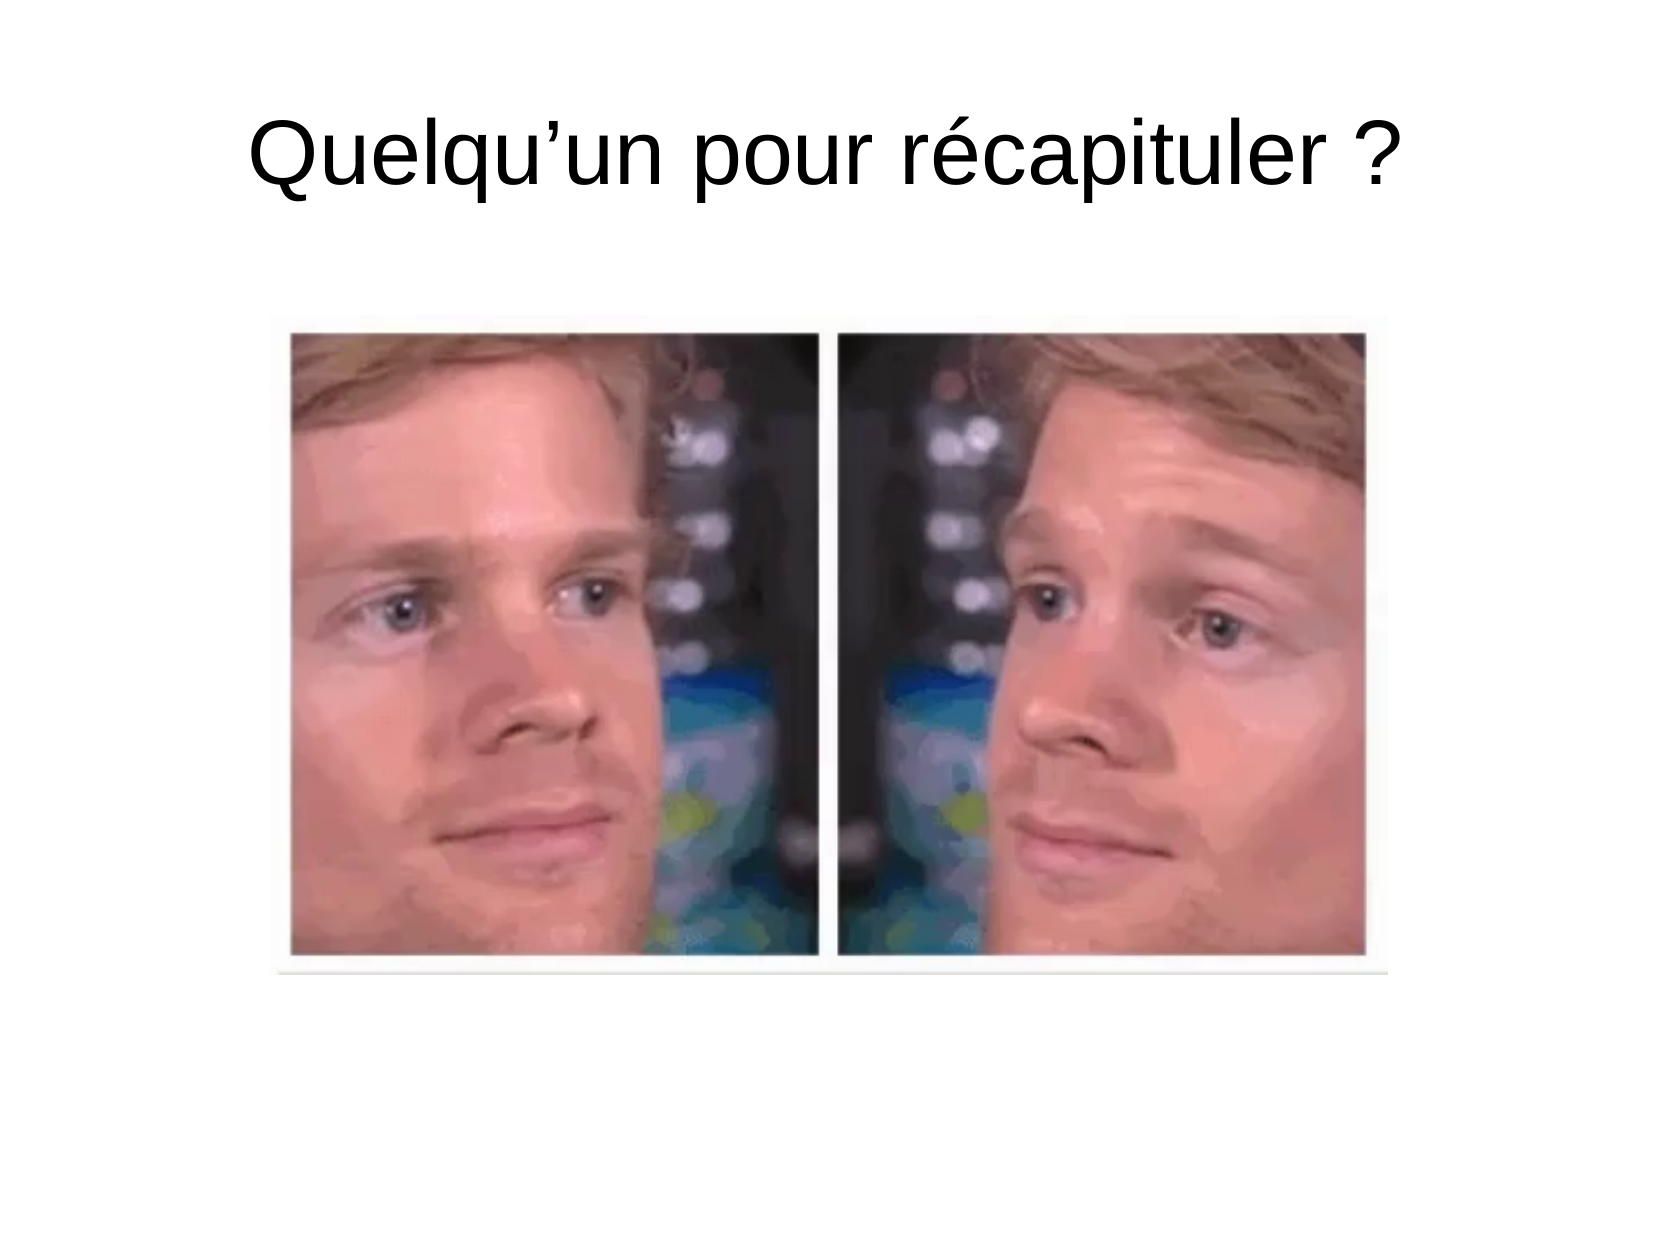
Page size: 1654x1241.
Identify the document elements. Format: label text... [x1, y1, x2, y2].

text_box [270, 315, 1389, 976]
title Quelqu’un pour récapituler ? [82, 49, 1571, 257]
